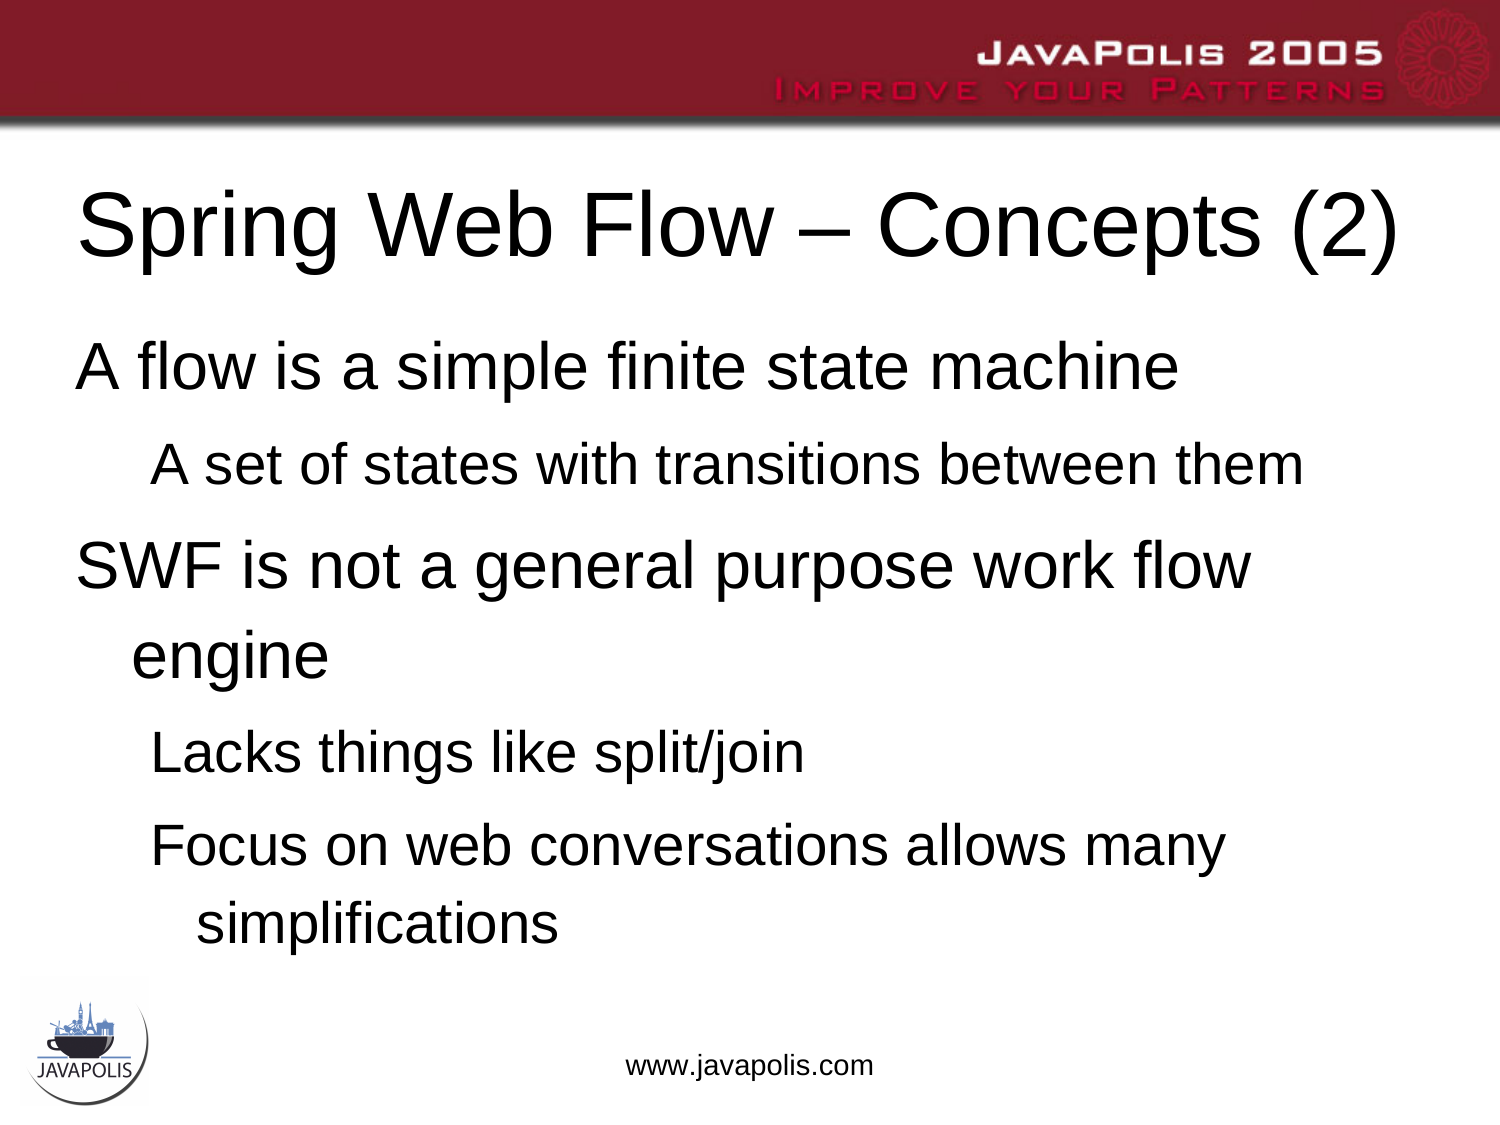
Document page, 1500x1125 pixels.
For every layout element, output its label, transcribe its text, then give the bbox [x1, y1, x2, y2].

picture [20, 976, 149, 1106]
picture [0, 0, 1500, 140]
list A flow is a simple finite state machine A set of states with transitions between them SWF is not a general purpose work flow engine Lacks things like split/join Focus on web conversations allows many simplifications [75, 314, 1426, 1012]
title Spring Web Flow – Concepts (2) [76, 148, 1424, 279]
